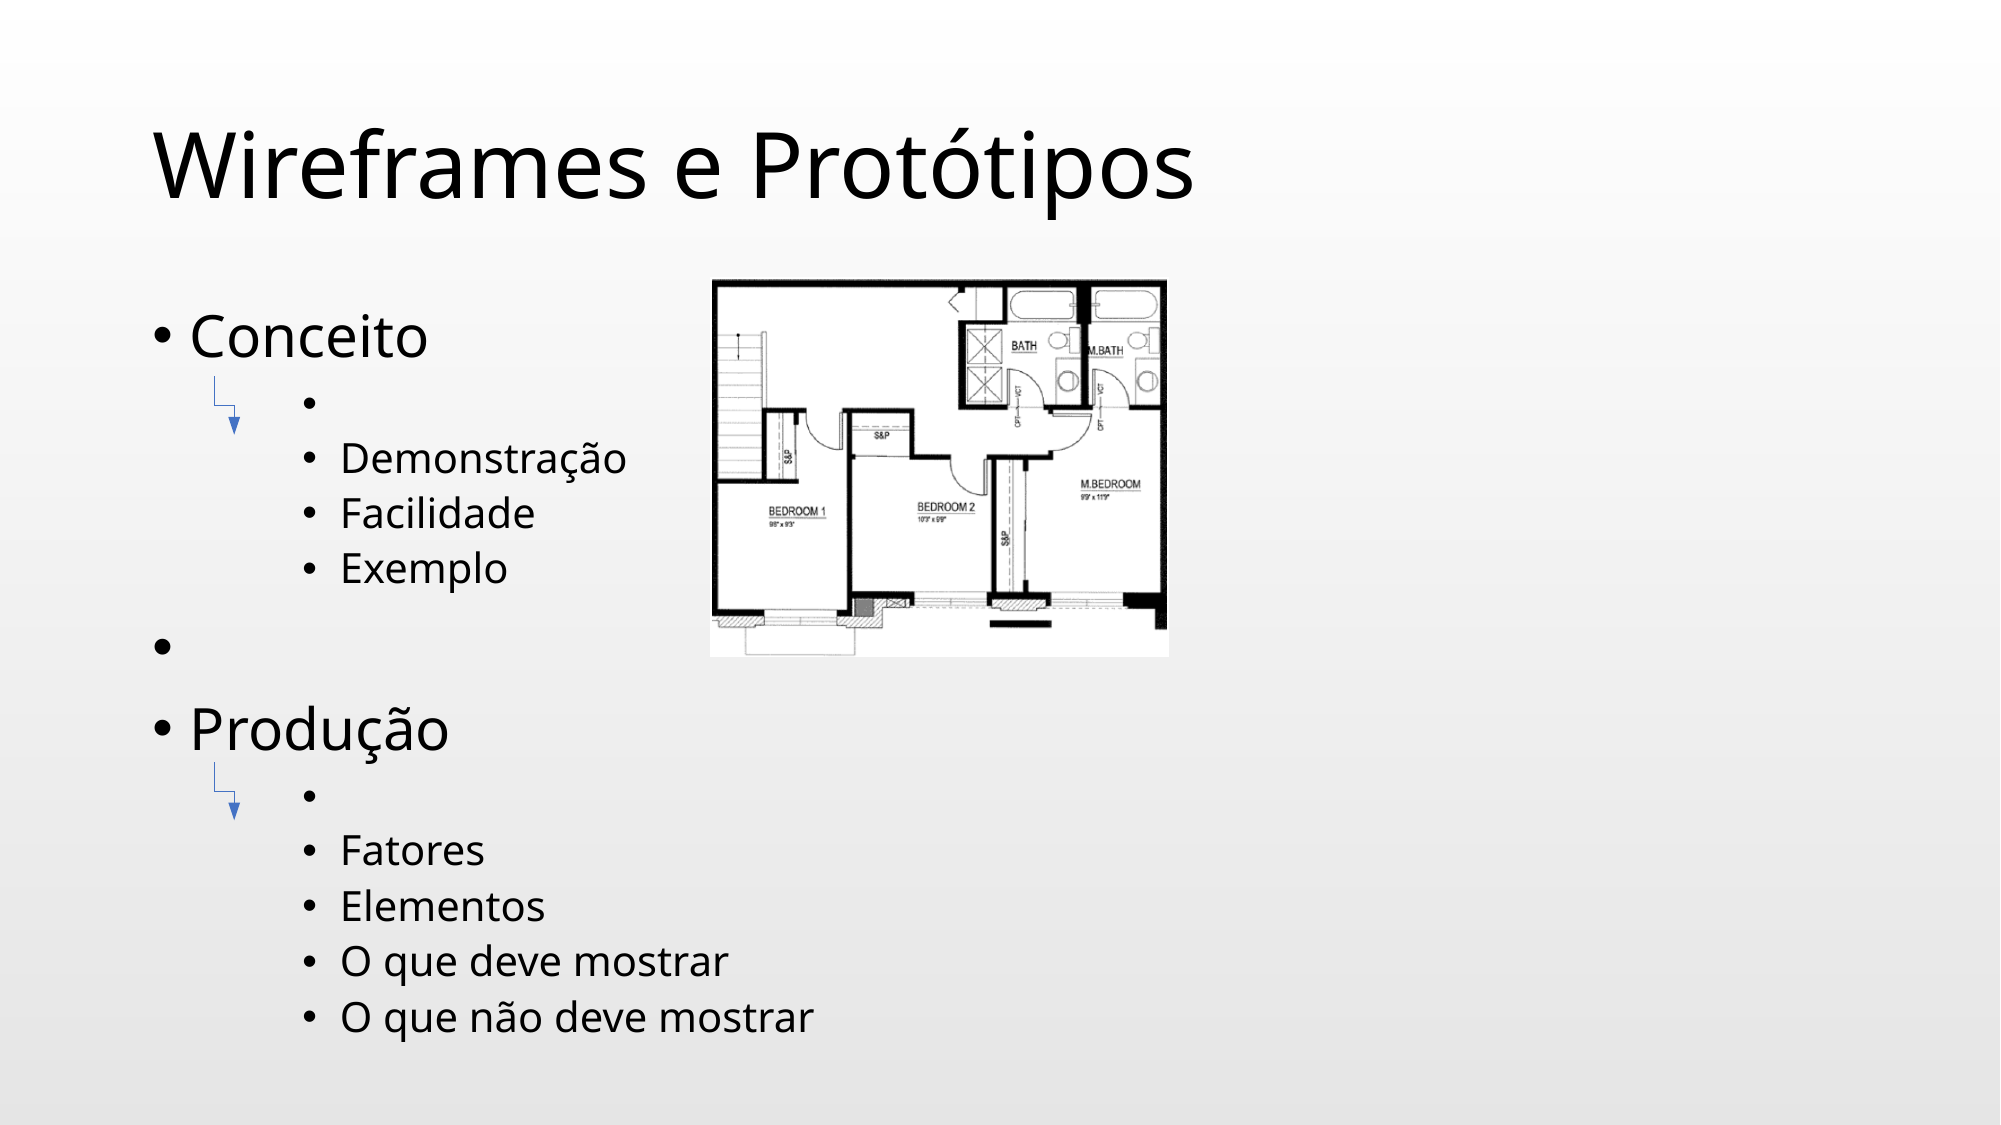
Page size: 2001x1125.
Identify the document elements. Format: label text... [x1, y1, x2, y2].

title Wireframes e Protótipos [137, 59, 1863, 278]
list Conceito Demonstração Facilidade Exemplo Produção Fatores Elementos O que deve mostrar O que não deve mostrar [137, 299, 1863, 1085]
picture [710, 277, 1169, 657]
